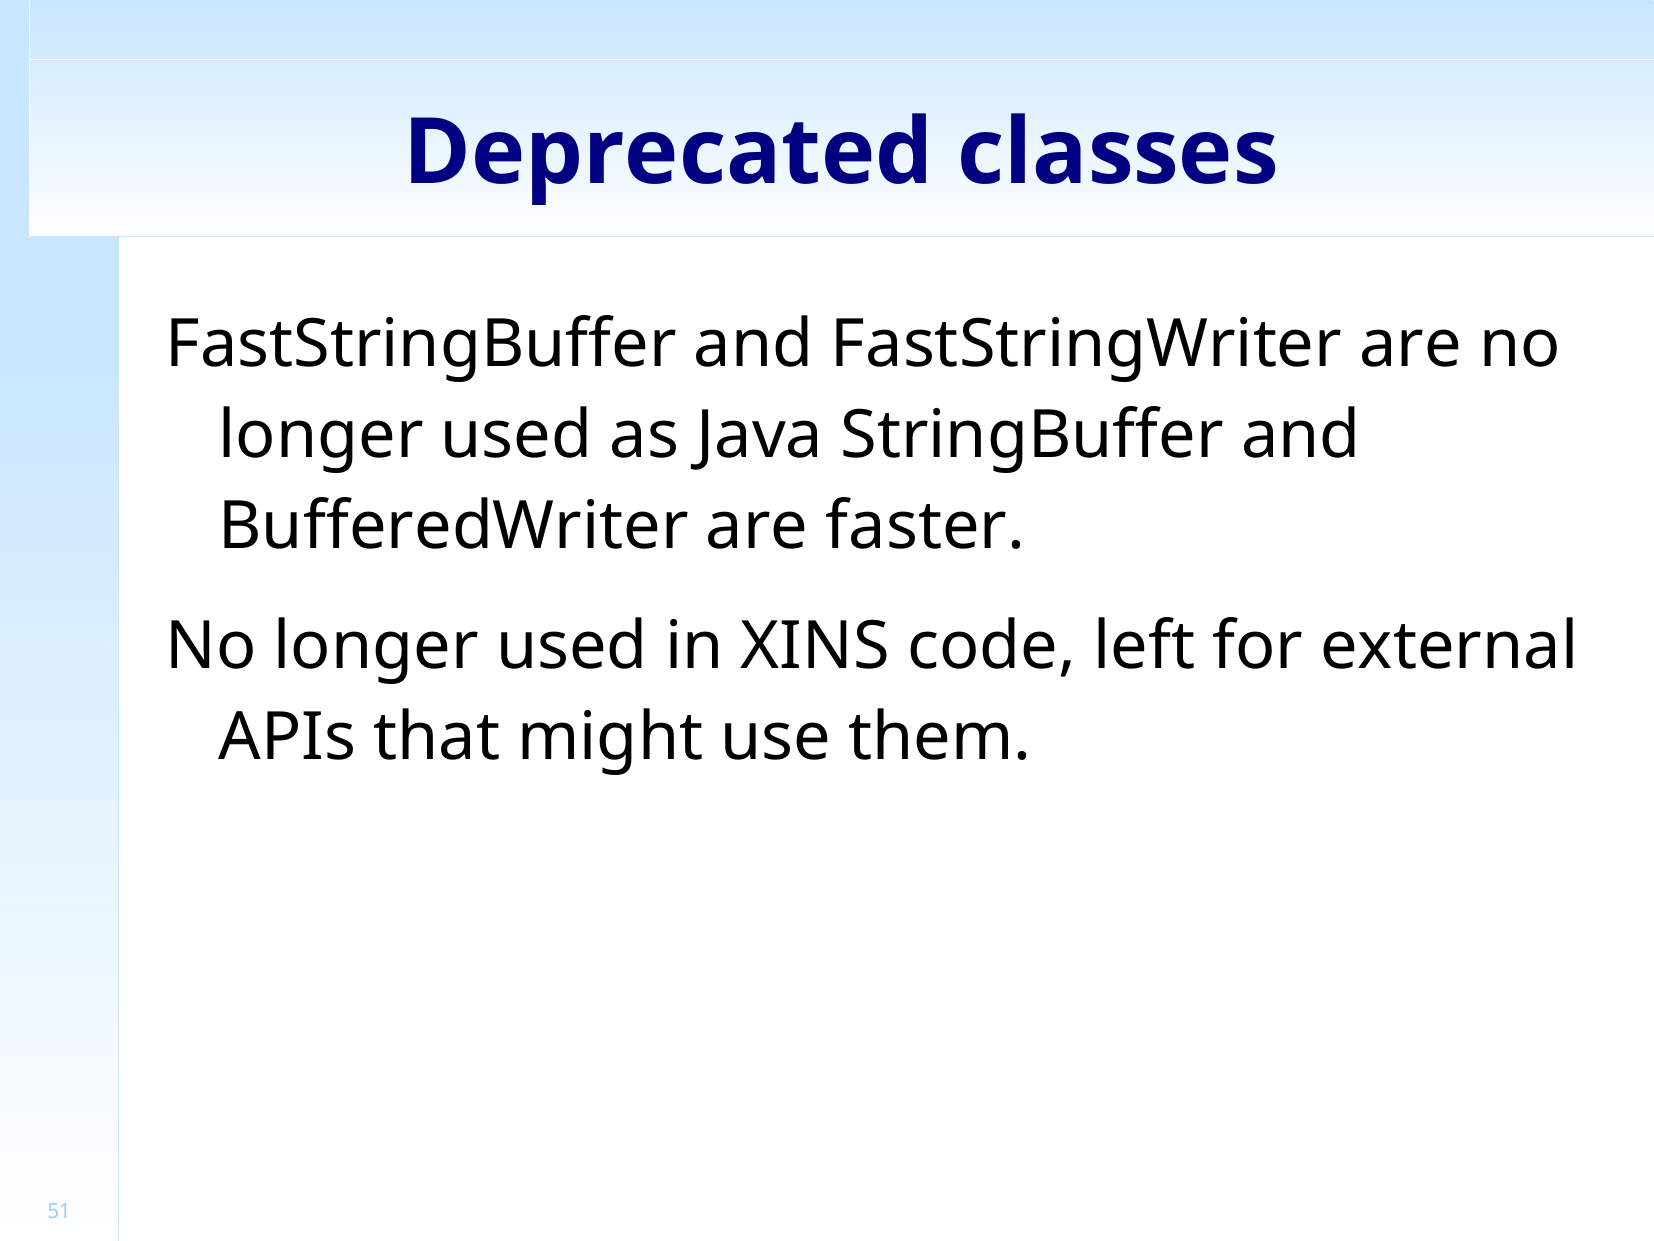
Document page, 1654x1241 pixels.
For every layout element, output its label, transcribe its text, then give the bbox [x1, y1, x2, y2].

list FastStringBuffer and FastStringWriter are no longer used as Java StringBuffer and BufferedWriter are faster. No longer used in XINS code, left for external APIs that might use them. [147, 295, 1625, 1182]
title Deprecated classes [29, 59, 1654, 237]
